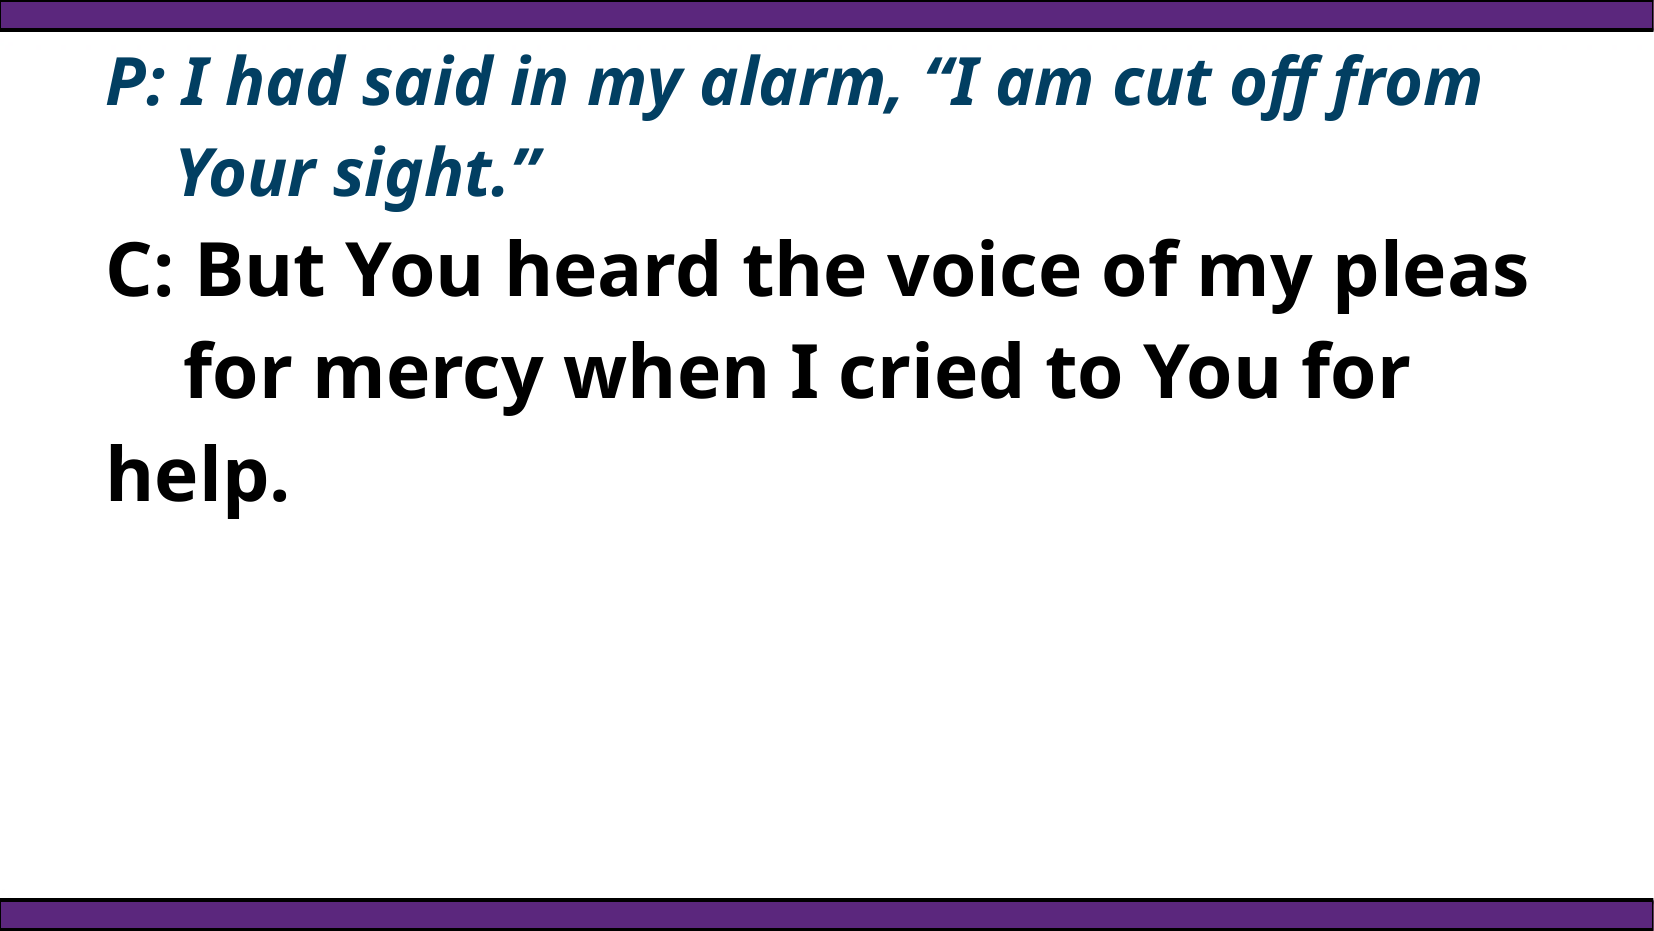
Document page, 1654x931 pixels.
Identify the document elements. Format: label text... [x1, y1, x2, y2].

text_box [0, 0, 1654, 31]
text_box [0, 900, 1654, 931]
text_box P: I had said in my alarm, “I am cut off from Your sight.” C: But You heard the voice of my pleas for mercy when I cried to You for help. [90, 27, 1576, 421]
picture [0, 31, 1654, 900]
